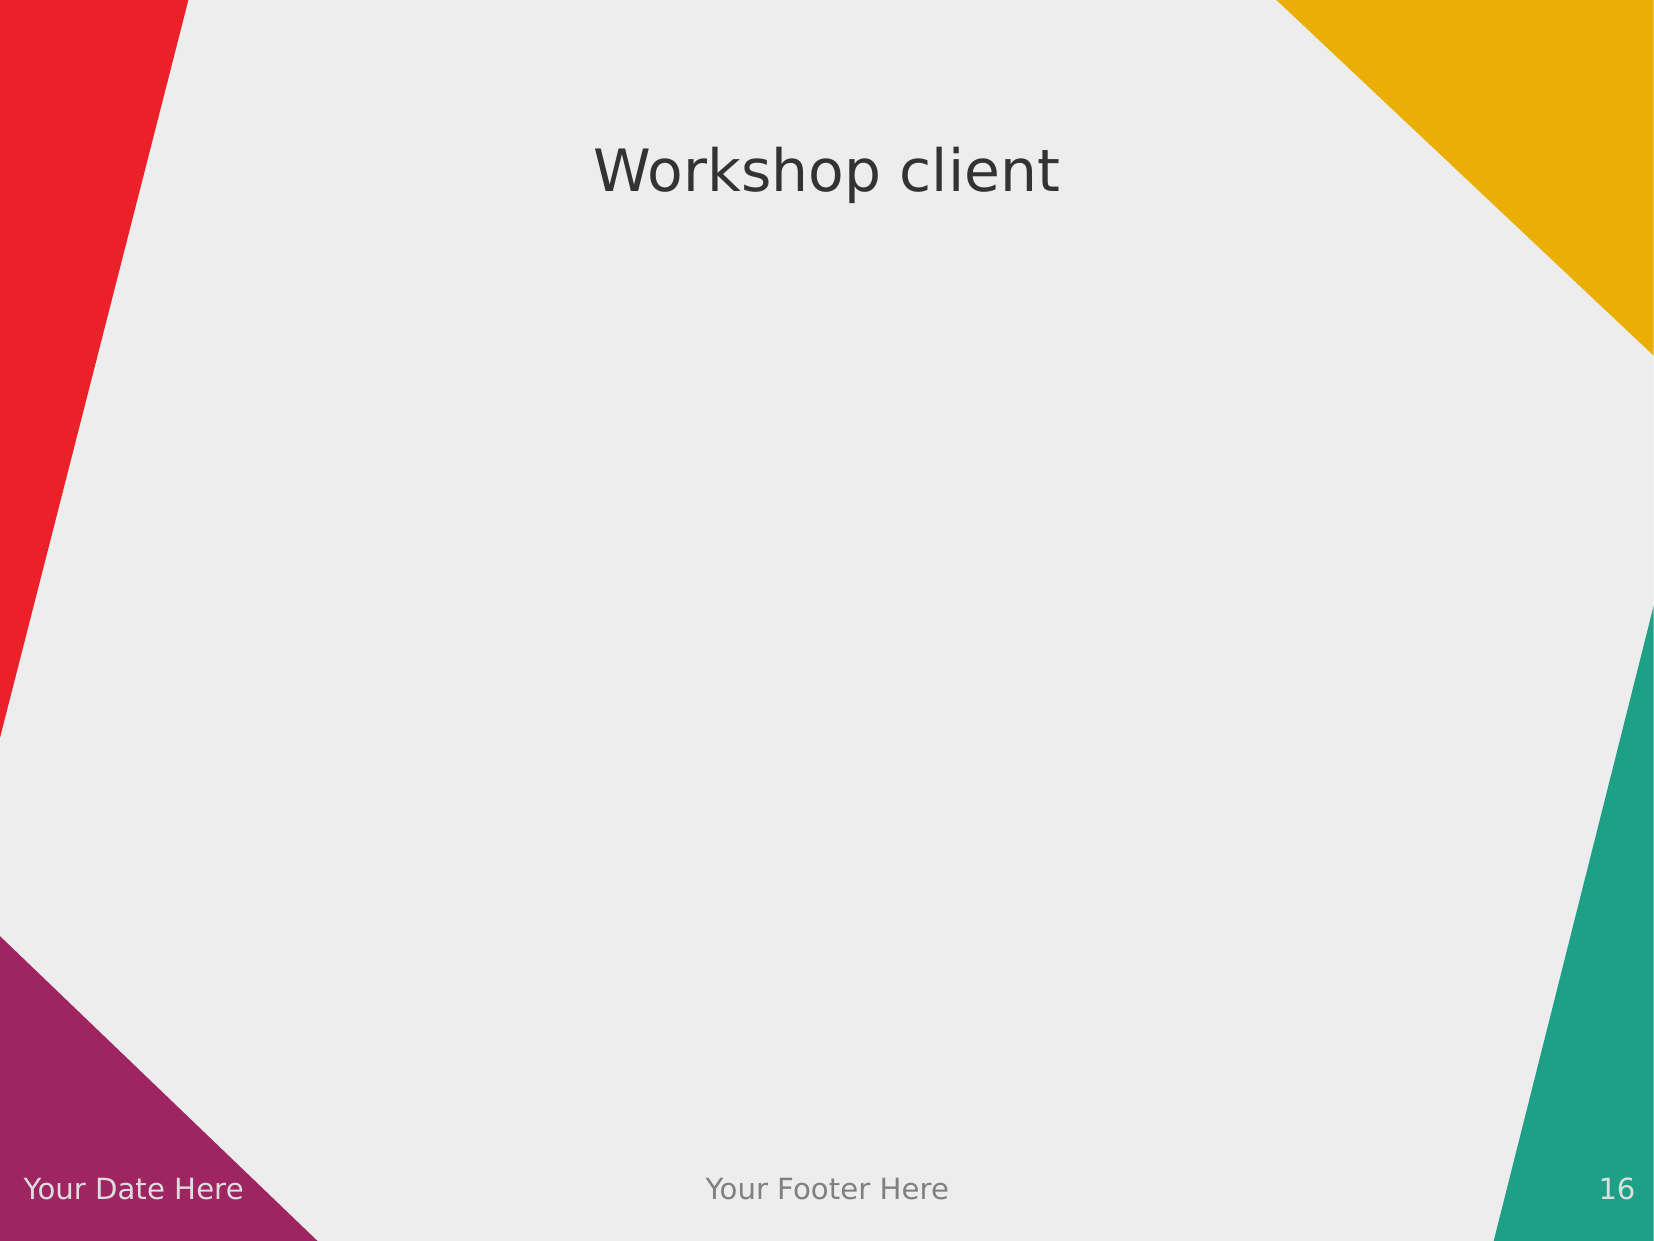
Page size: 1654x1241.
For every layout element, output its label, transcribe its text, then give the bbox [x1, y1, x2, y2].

title Workshop client [114, 73, 1539, 271]
